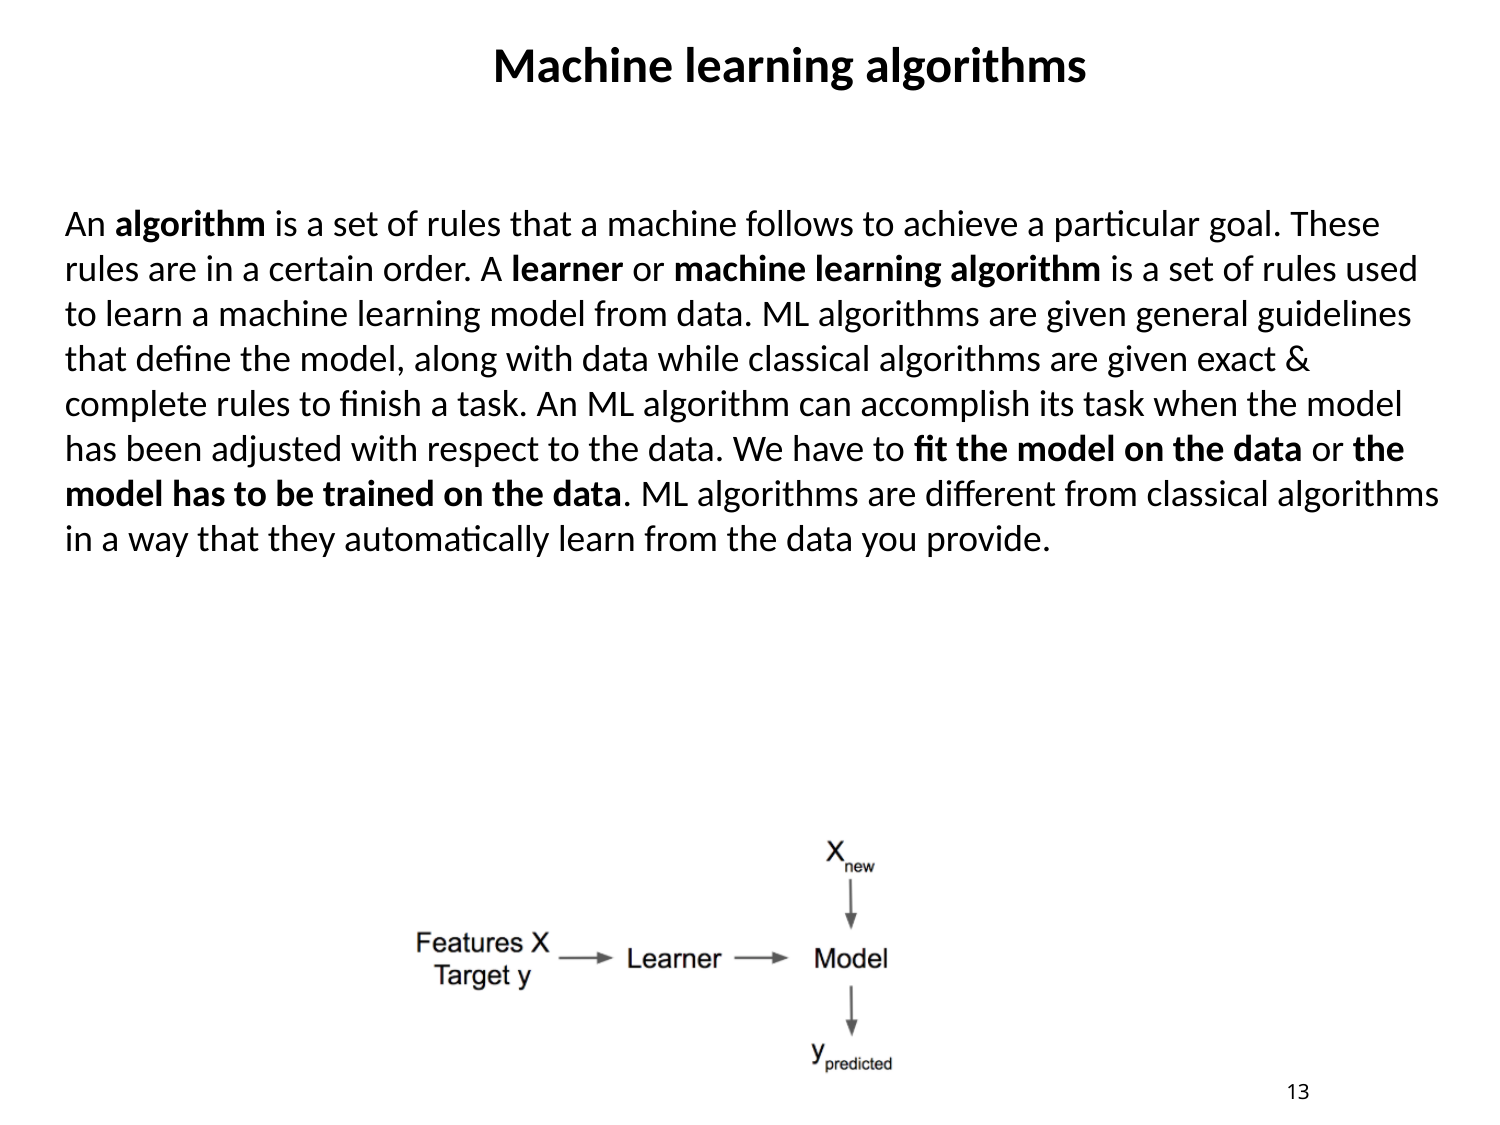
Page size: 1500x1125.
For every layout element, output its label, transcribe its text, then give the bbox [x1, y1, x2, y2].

text_box Machine learning algorithms [478, 24, 1103, 100]
slide_number 13 [1279, 1076, 1328, 1125]
picture [390, 824, 937, 1093]
text_box An algorithm is a set of rules that a machine follows to achieve a particular goal. These rules are in a certain order. A learner or machine learning algorithm is a set of rules used to learn a machine learning model from data. ML algorithms are given general guidelines that define the model, along with data while classical algorithms are given exact & complete rules to finish a task. An ML algorithm can accomplish its task when the model has been adjusted with respect to the data. We have to fit the model on the data or the model has to be trained on the data. ML algorithms are different from classical algorithms in a way that they automatically learn from the data you provide. [49, 191, 1463, 567]
